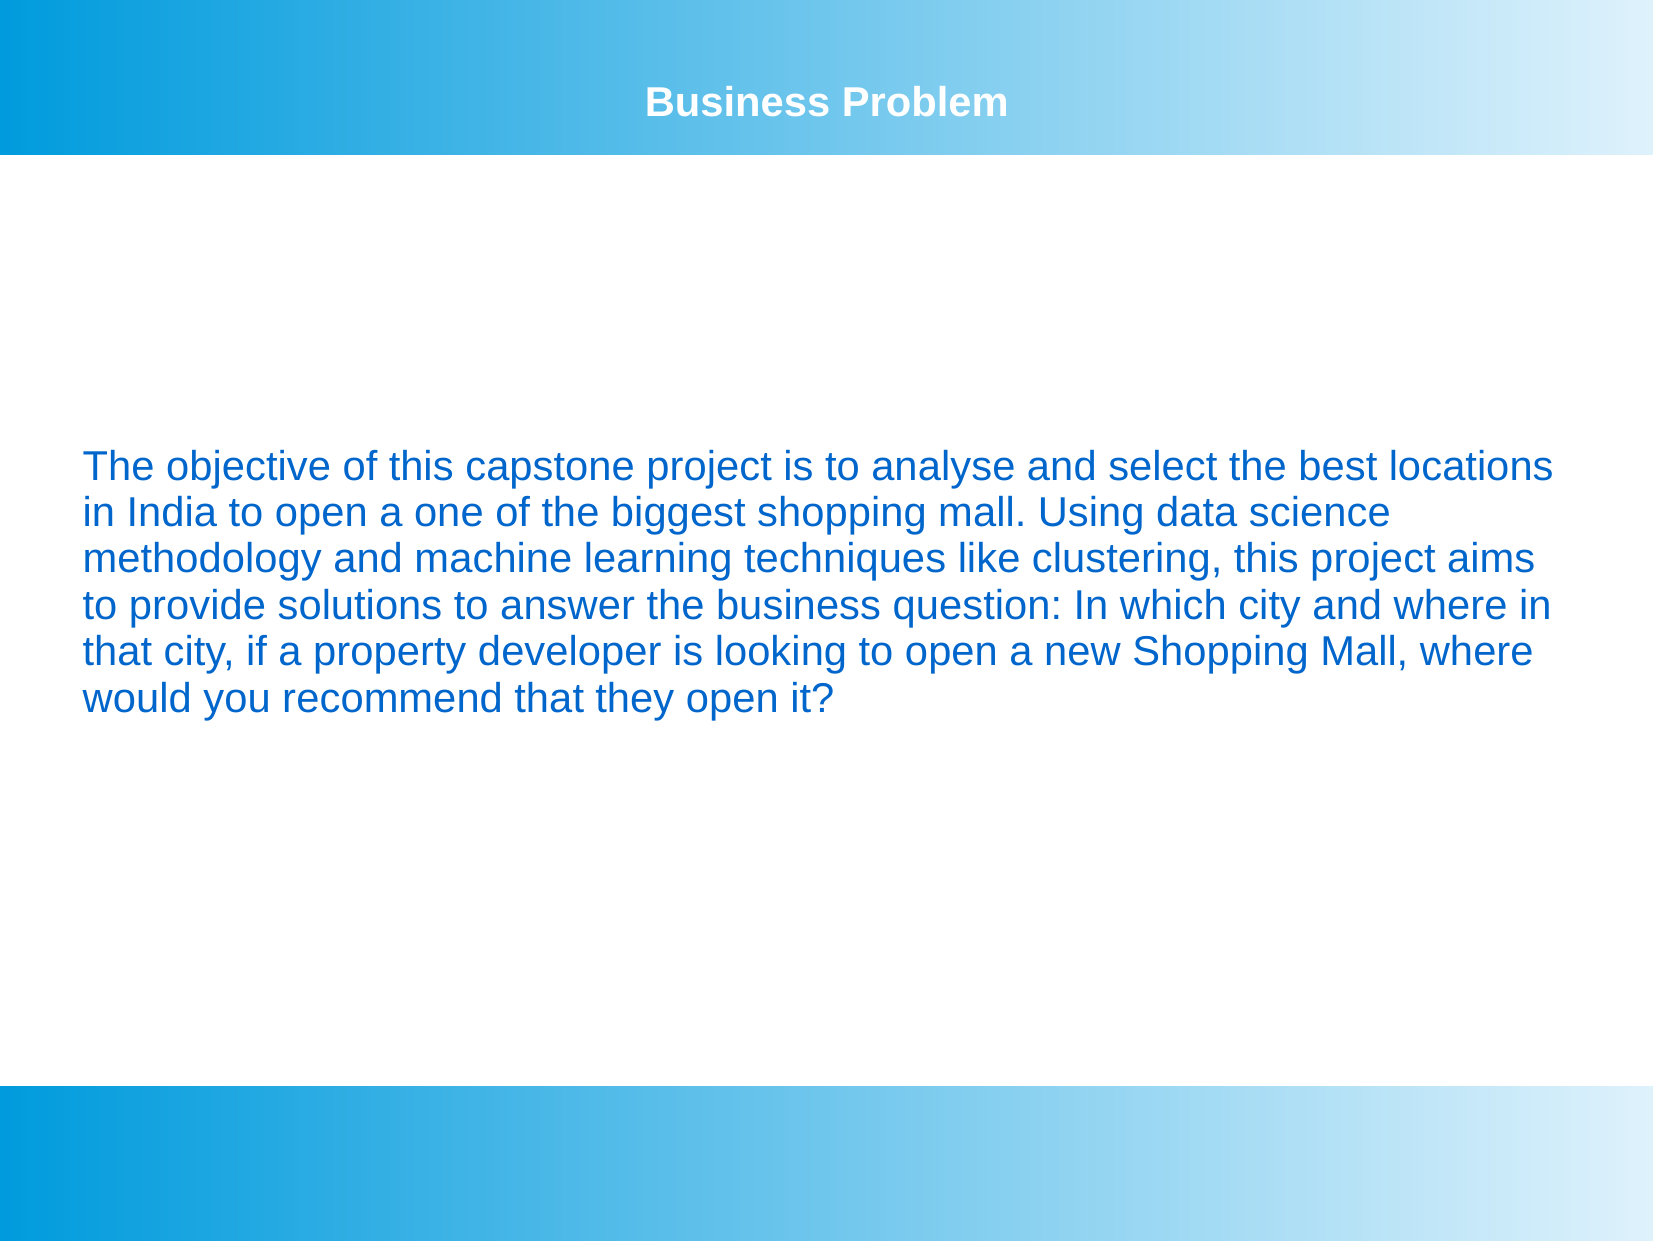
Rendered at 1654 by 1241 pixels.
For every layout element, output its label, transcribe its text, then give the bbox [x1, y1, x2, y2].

list The objective of this capstone project is to analyse and select the best locations in India to open a one of the biggest shopping mall. Using data science methodology and machine learning techniques like clustering, this project aims to provide solutions to answer the business question: In which city and where in that city, if a property developer is looking to open a new Shopping Mall, where would you recommend that they open it? [82, 290, 1571, 1010]
title Business Problem [82, 49, 1571, 155]
